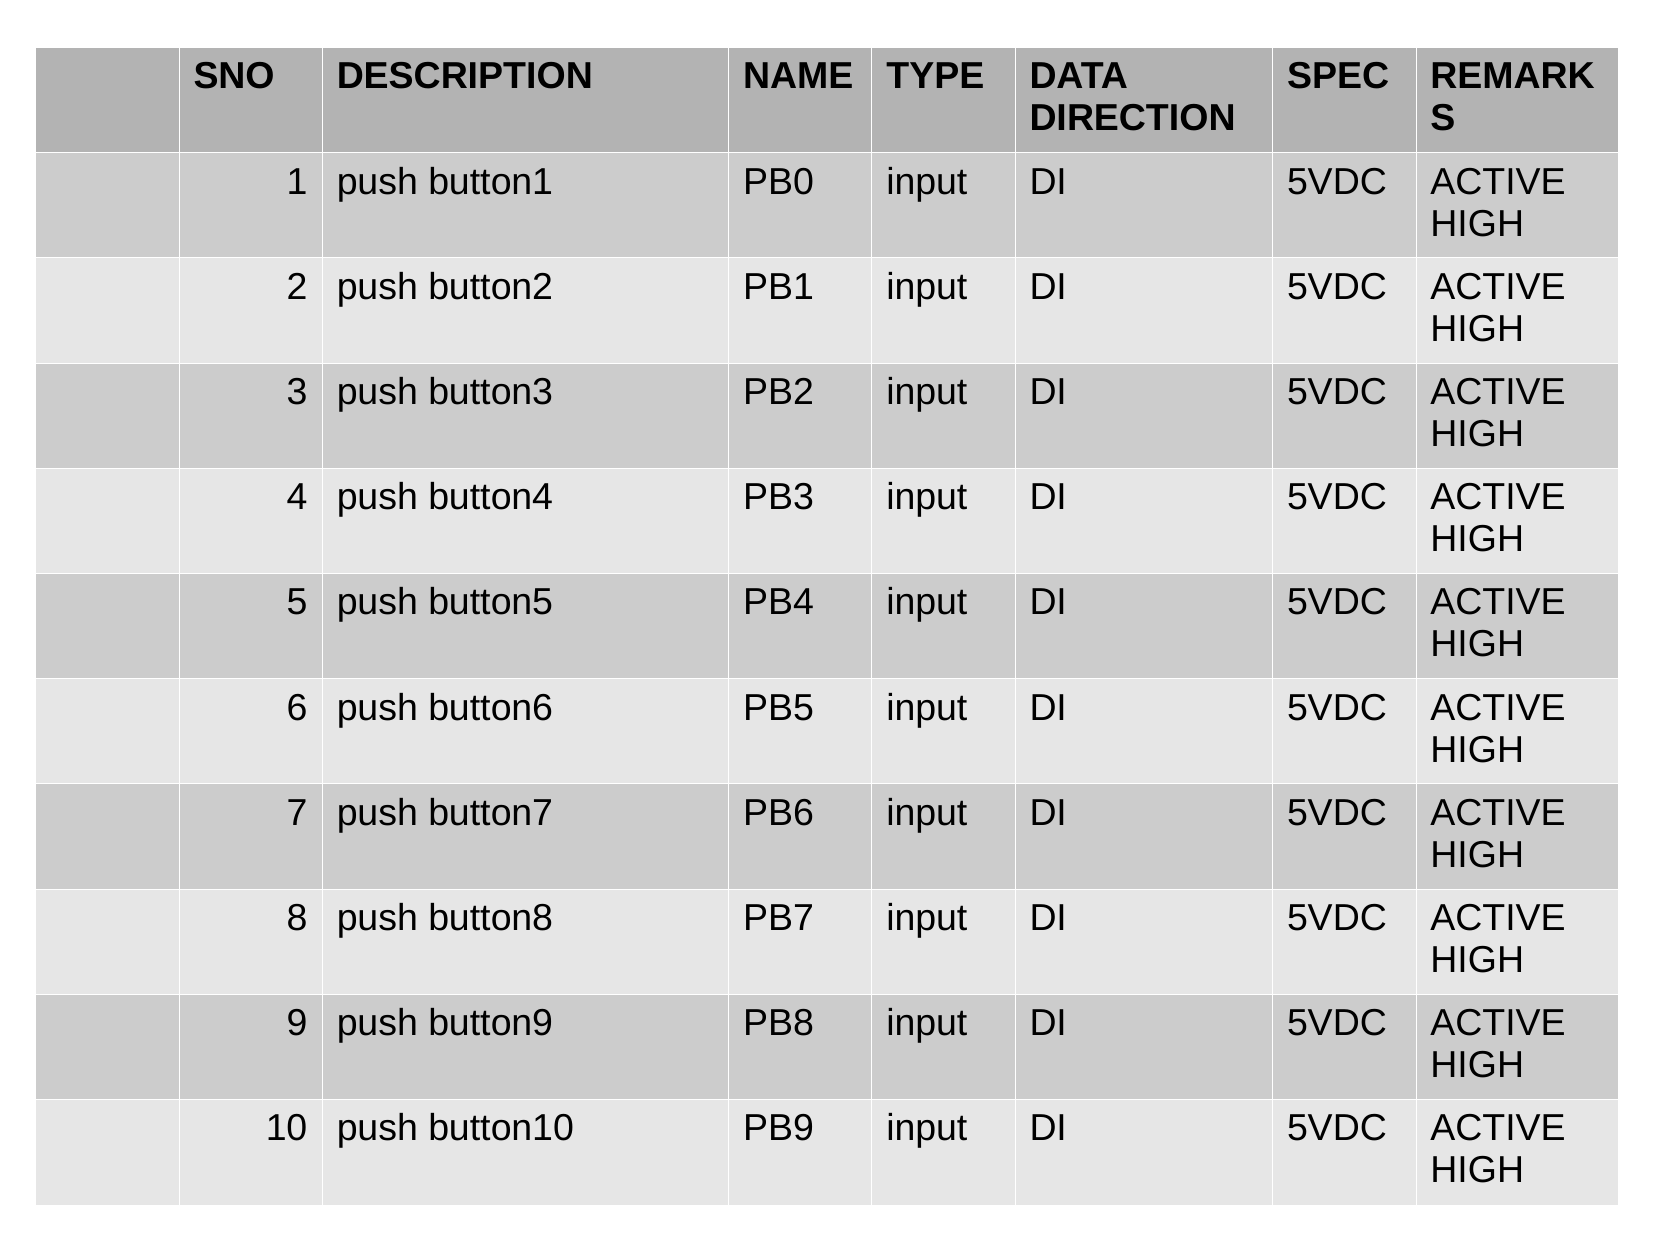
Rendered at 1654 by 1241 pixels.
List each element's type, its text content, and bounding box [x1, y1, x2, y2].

table_cell [36, 364, 179, 468]
table_cell 5VDC [1273, 1100, 1416, 1205]
table_cell 5VDC [1273, 574, 1416, 678]
table_cell PB3 [729, 469, 871, 573]
table_cell DI [1016, 890, 1272, 994]
table_header REMARKS [1417, 48, 1618, 152]
table_cell input [872, 469, 1015, 573]
table_cell input [872, 574, 1015, 678]
table_header DATA DIRECTION [1016, 48, 1272, 152]
table_cell ACTIVE HIGH [1417, 1100, 1618, 1205]
table_cell [36, 469, 179, 573]
table_cell input [872, 258, 1015, 363]
table_cell PB8 [729, 995, 871, 1099]
table_cell DI [1016, 364, 1272, 468]
table_cell PB4 [729, 574, 871, 678]
table_header SNO [180, 48, 322, 152]
table_cell 5VDC [1273, 784, 1416, 889]
table_cell ACTIVE HIGH [1417, 784, 1618, 889]
table_cell DI [1016, 995, 1272, 1099]
table_cell input [872, 995, 1015, 1099]
table_cell push button4 [323, 469, 728, 573]
table_cell input [872, 890, 1015, 994]
table_cell ACTIVE HIGH [1417, 258, 1618, 363]
table_cell push button5 [323, 574, 728, 678]
table_cell push button6 [323, 679, 728, 783]
table_cell DI [1016, 469, 1272, 573]
table_cell push button2 [323, 258, 728, 363]
table_cell push button10 [323, 1100, 728, 1205]
table_cell PB0 [729, 153, 871, 257]
table_cell push button8 [323, 890, 728, 994]
table_cell ACTIVE HIGH [1417, 890, 1618, 994]
table_cell 8 [180, 890, 322, 994]
table_header DESCRIPTION [323, 48, 728, 152]
table_cell 5VDC [1273, 995, 1416, 1099]
table_header NAME [729, 48, 871, 152]
table_cell 5VDC [1273, 679, 1416, 783]
table_header SPEC [1273, 48, 1416, 152]
table_cell DI [1016, 153, 1272, 257]
table_cell PB1 [729, 258, 871, 363]
table_cell 6 [180, 679, 322, 783]
table_cell ACTIVE HIGH [1417, 469, 1618, 573]
table_cell [36, 890, 179, 994]
table_cell [36, 1100, 179, 1205]
table_cell 5VDC [1273, 469, 1416, 573]
table_cell 9 [180, 995, 322, 1099]
table_cell [36, 574, 179, 678]
table_cell ACTIVE HIGH [1417, 364, 1618, 468]
table_cell 5VDC [1273, 364, 1416, 468]
table_cell [36, 784, 179, 889]
table_cell ACTIVE HIGH [1417, 153, 1618, 257]
table_cell 7 [180, 784, 322, 889]
table_cell DI [1016, 258, 1272, 363]
table_cell PB6 [729, 784, 871, 889]
table_cell DI [1016, 574, 1272, 678]
table_cell 10 [180, 1100, 322, 1205]
table_cell ACTIVE HIGH [1417, 679, 1618, 783]
table_cell DI [1016, 1100, 1272, 1205]
table_cell 1 [180, 153, 322, 257]
table_cell 5VDC [1273, 153, 1416, 257]
table_header [36, 48, 179, 152]
table_cell input [872, 679, 1015, 783]
table_cell push button9 [323, 995, 728, 1099]
table_cell push button3 [323, 364, 728, 468]
table_cell 2 [180, 258, 322, 363]
table_cell PB9 [729, 1100, 871, 1205]
table_cell 4 [180, 469, 322, 573]
table_cell PB5 [729, 679, 871, 783]
table_cell push button1 [323, 153, 728, 257]
table_cell input [872, 784, 1015, 889]
table_cell 5 [180, 574, 322, 678]
table_cell PB7 [729, 890, 871, 994]
table_cell [36, 153, 179, 257]
table_cell [36, 995, 179, 1099]
table_cell [36, 258, 179, 363]
table_cell [36, 679, 179, 783]
table_cell input [872, 1100, 1015, 1205]
table_cell input [872, 364, 1015, 468]
table_cell input [872, 153, 1015, 257]
table_cell ACTIVE HIGH [1417, 995, 1618, 1099]
table_cell DI [1016, 679, 1272, 783]
table_cell PB2 [729, 364, 871, 468]
table_cell DI [1016, 784, 1272, 889]
table_header TYPE [872, 48, 1015, 152]
table_cell 3 [180, 364, 322, 468]
table_cell 5VDC [1273, 890, 1416, 994]
table_cell push button7 [323, 784, 728, 889]
table_cell 5VDC [1273, 258, 1416, 363]
table_cell ACTIVE HIGH [1417, 574, 1618, 678]
